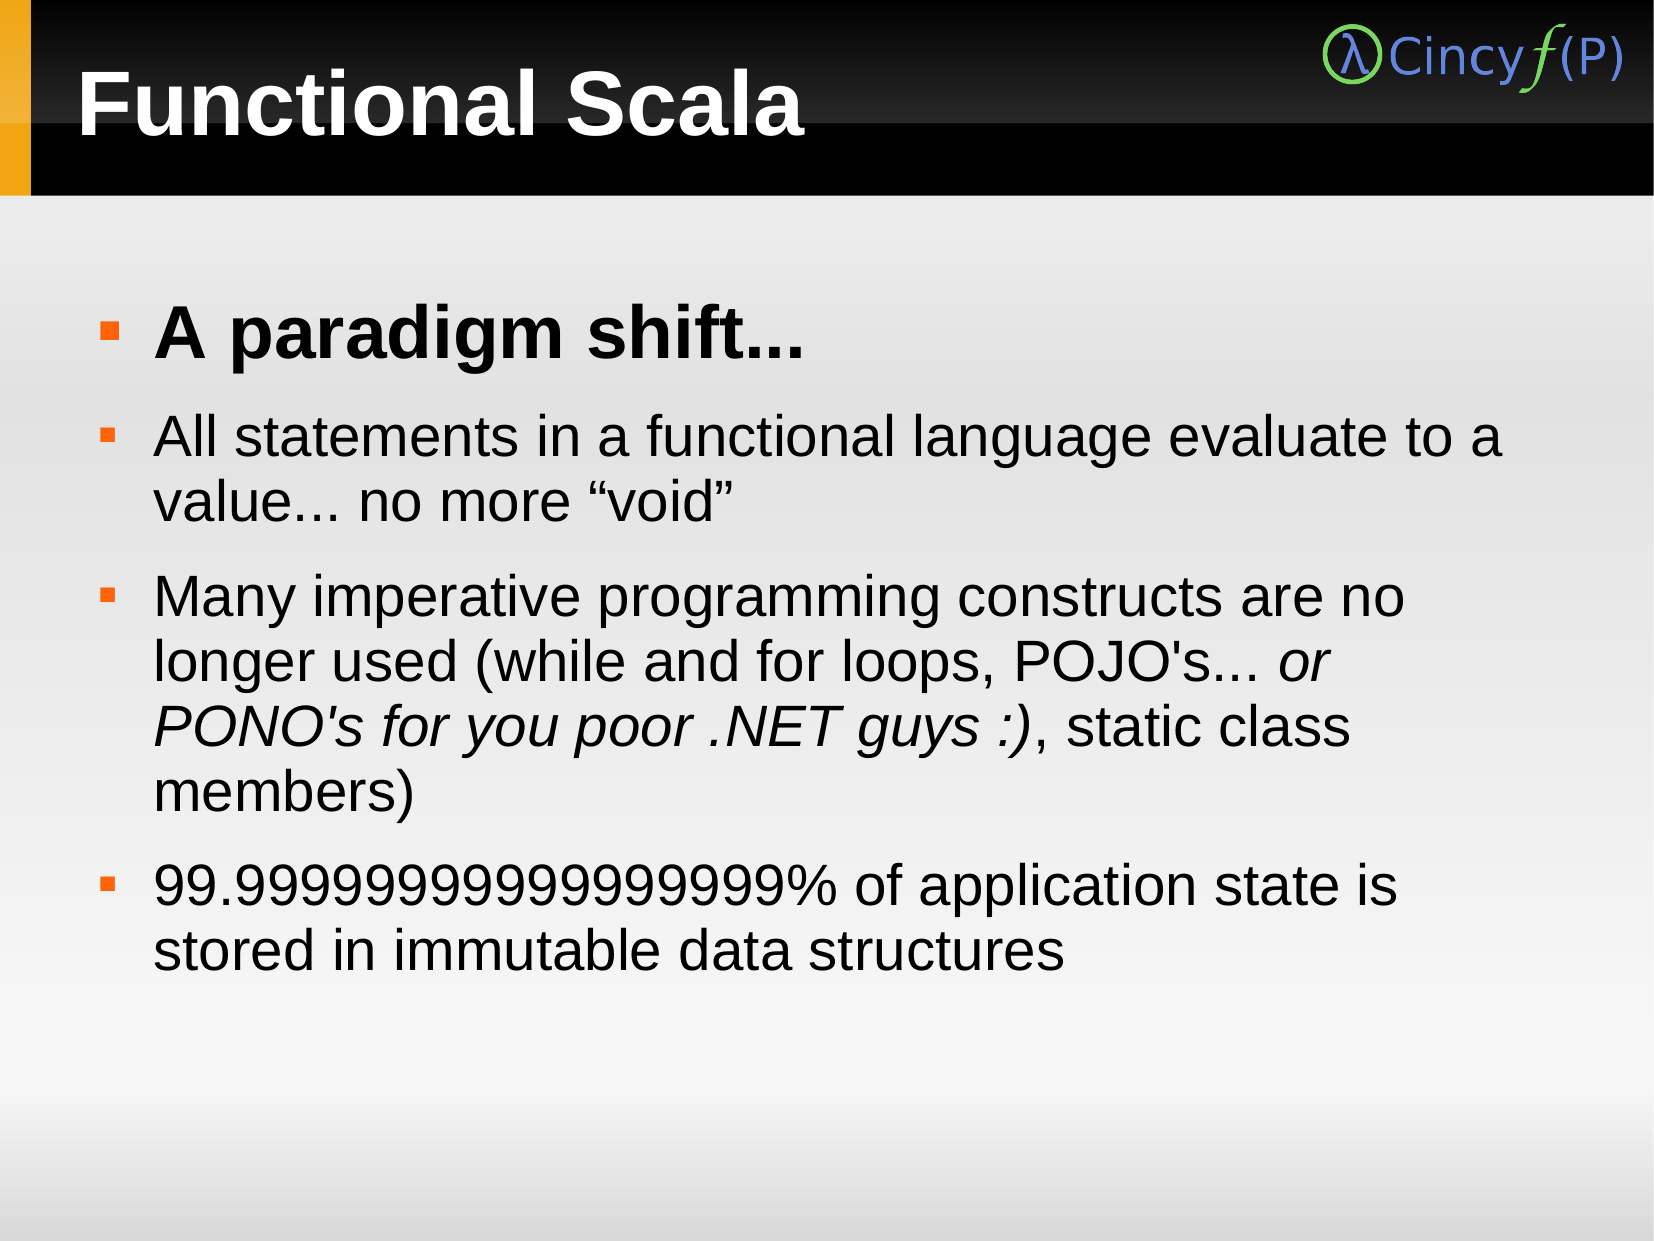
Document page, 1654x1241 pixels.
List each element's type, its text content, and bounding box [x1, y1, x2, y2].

picture [0, 0, 1654, 1241]
list A paradigm shift... All statements in a functional language evaluate to a value... no more “void” Many imperative programming constructs are no longer used (while and for loops, POJO's... or PONO's for you poor .NET guys :), static class members) 99.99999999999999999% of application state is stored in immutable data structures [82, 290, 1538, 1094]
title Functional Scala [76, 0, 1565, 208]
